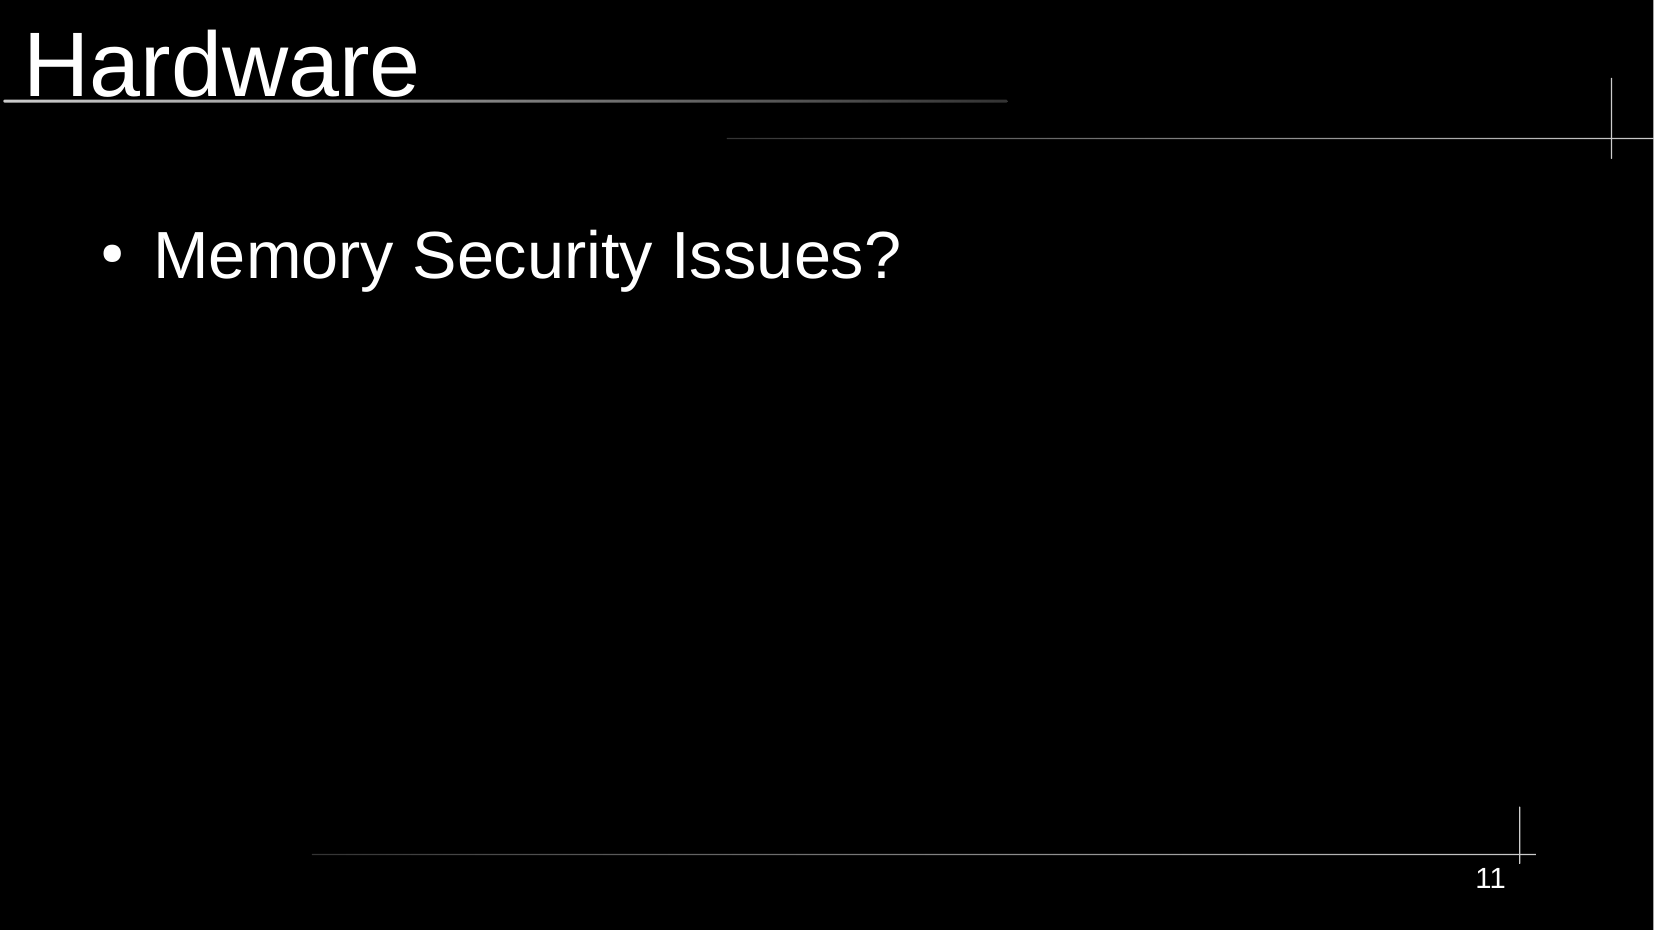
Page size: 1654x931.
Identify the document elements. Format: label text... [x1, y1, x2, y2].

list Memory Security Issues? [82, 217, 1571, 851]
title Hardware [23, 11, 1589, 119]
